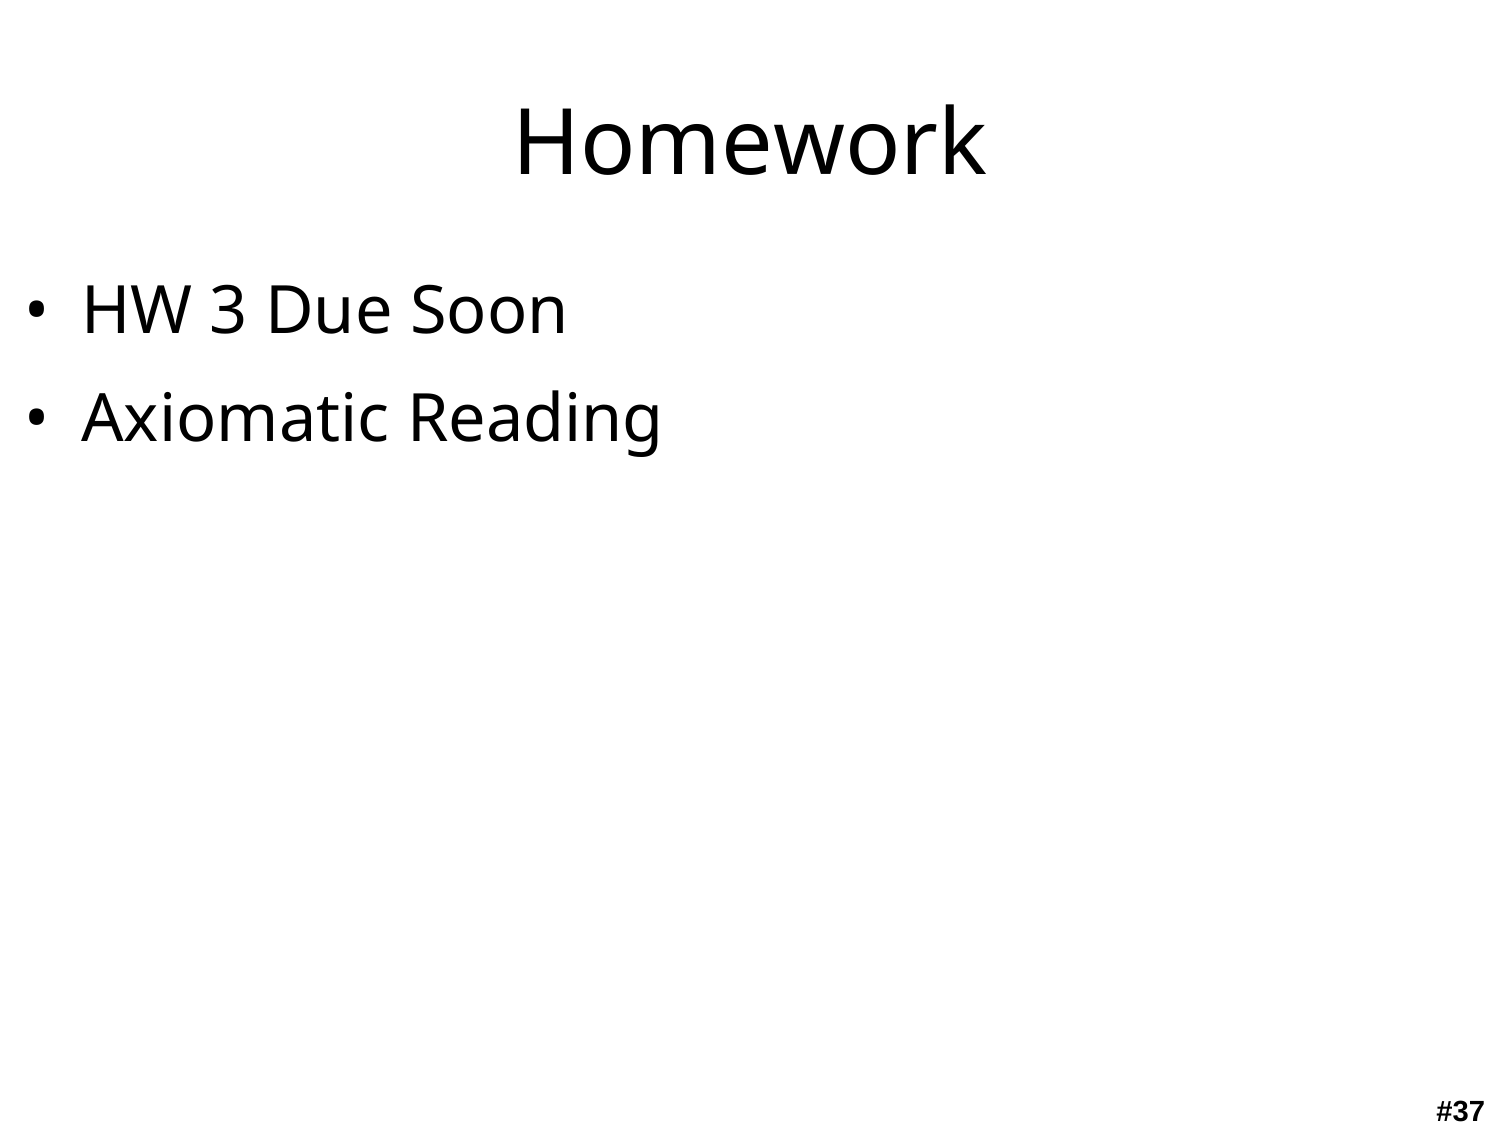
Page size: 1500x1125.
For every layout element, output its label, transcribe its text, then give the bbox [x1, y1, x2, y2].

title Homework [24, 45, 1476, 233]
list HW 3 Due Soon Axiomatic Reading [24, 262, 1476, 1101]
